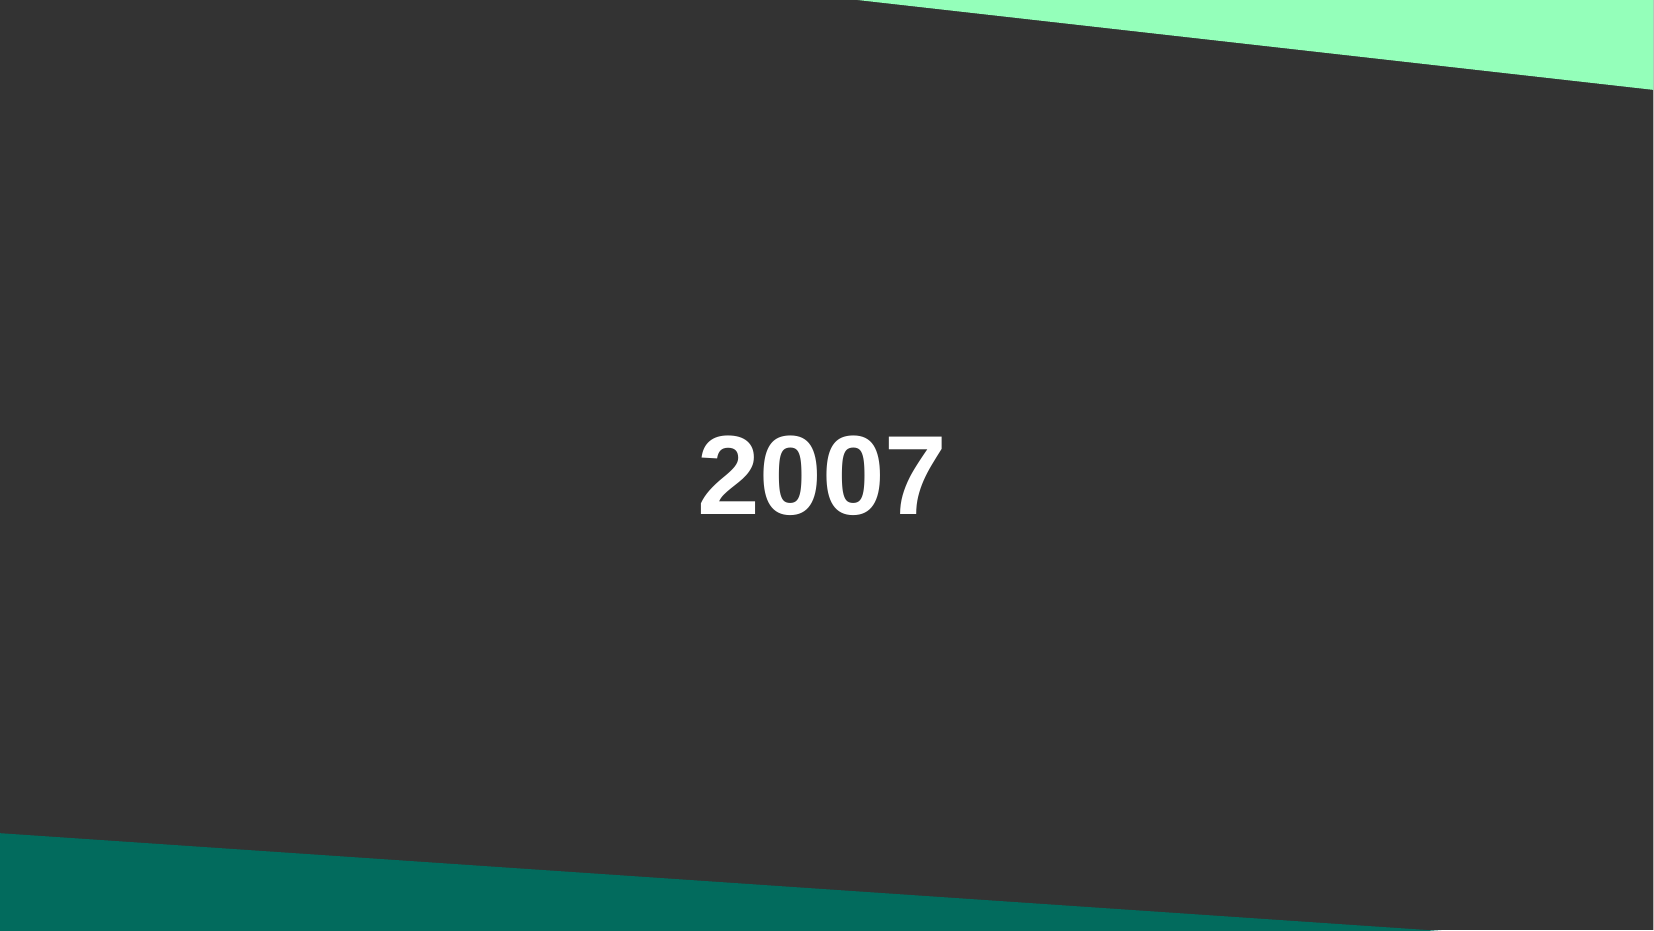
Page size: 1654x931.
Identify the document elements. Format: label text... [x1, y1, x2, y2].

text_box [857, 0, 1654, 90]
title 2007 [22, 412, 1622, 539]
